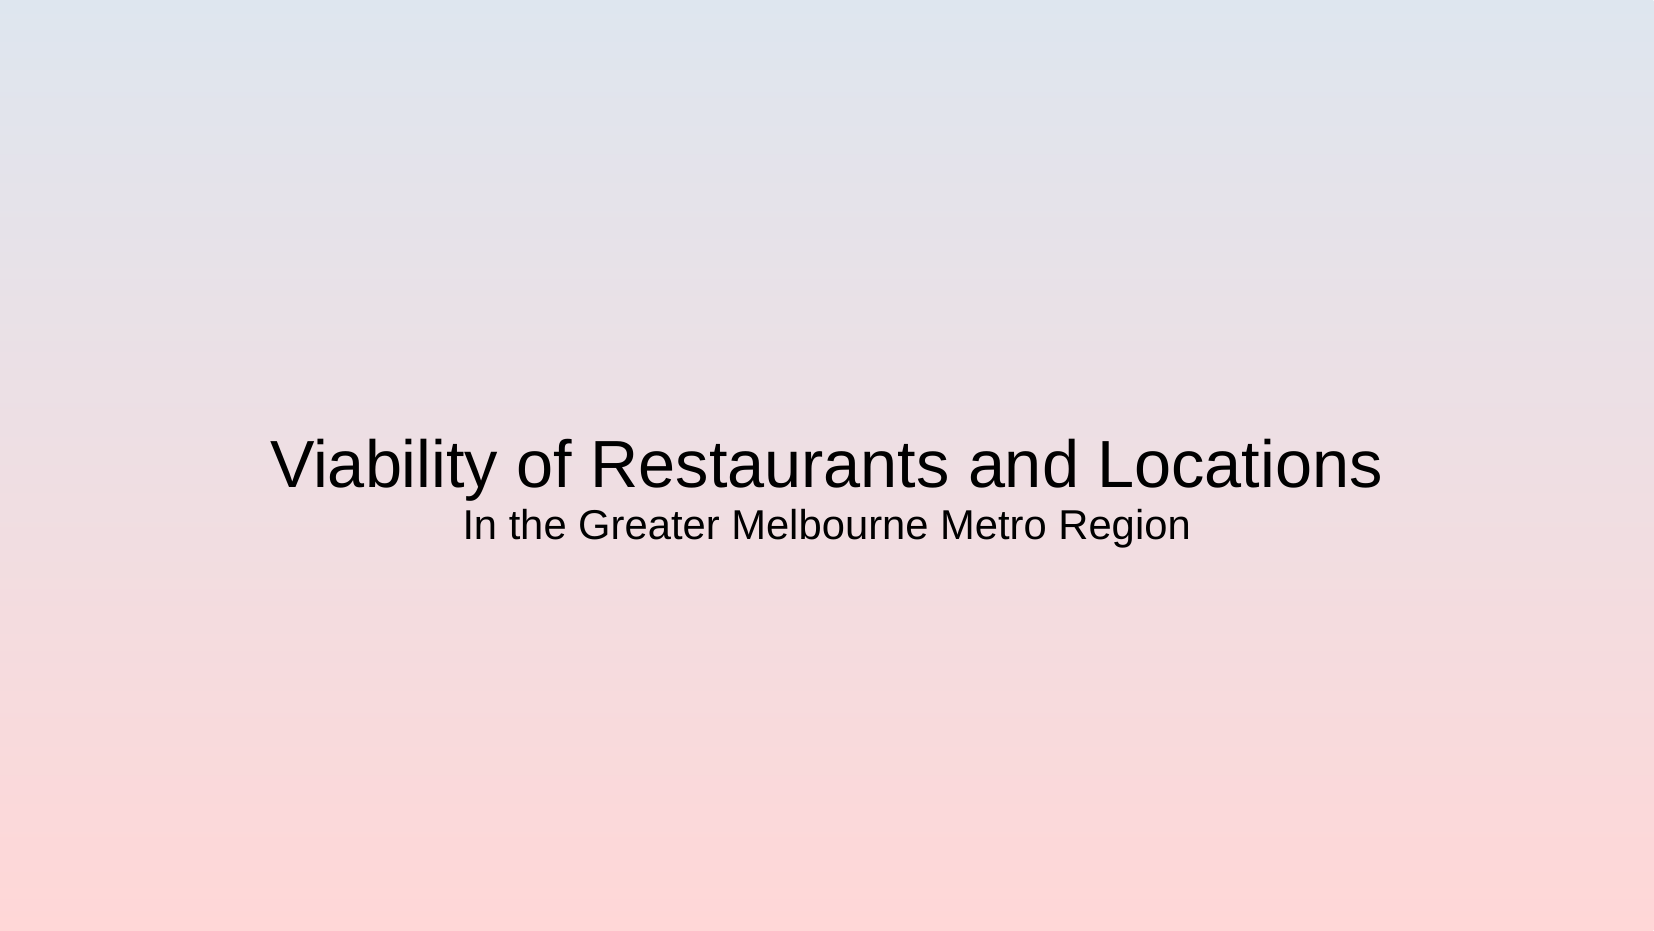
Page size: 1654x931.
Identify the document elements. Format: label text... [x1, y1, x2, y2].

subtitle Viability of Restaurants and Locations In the Greater Melbourne Metro Region [82, 217, 1571, 758]
